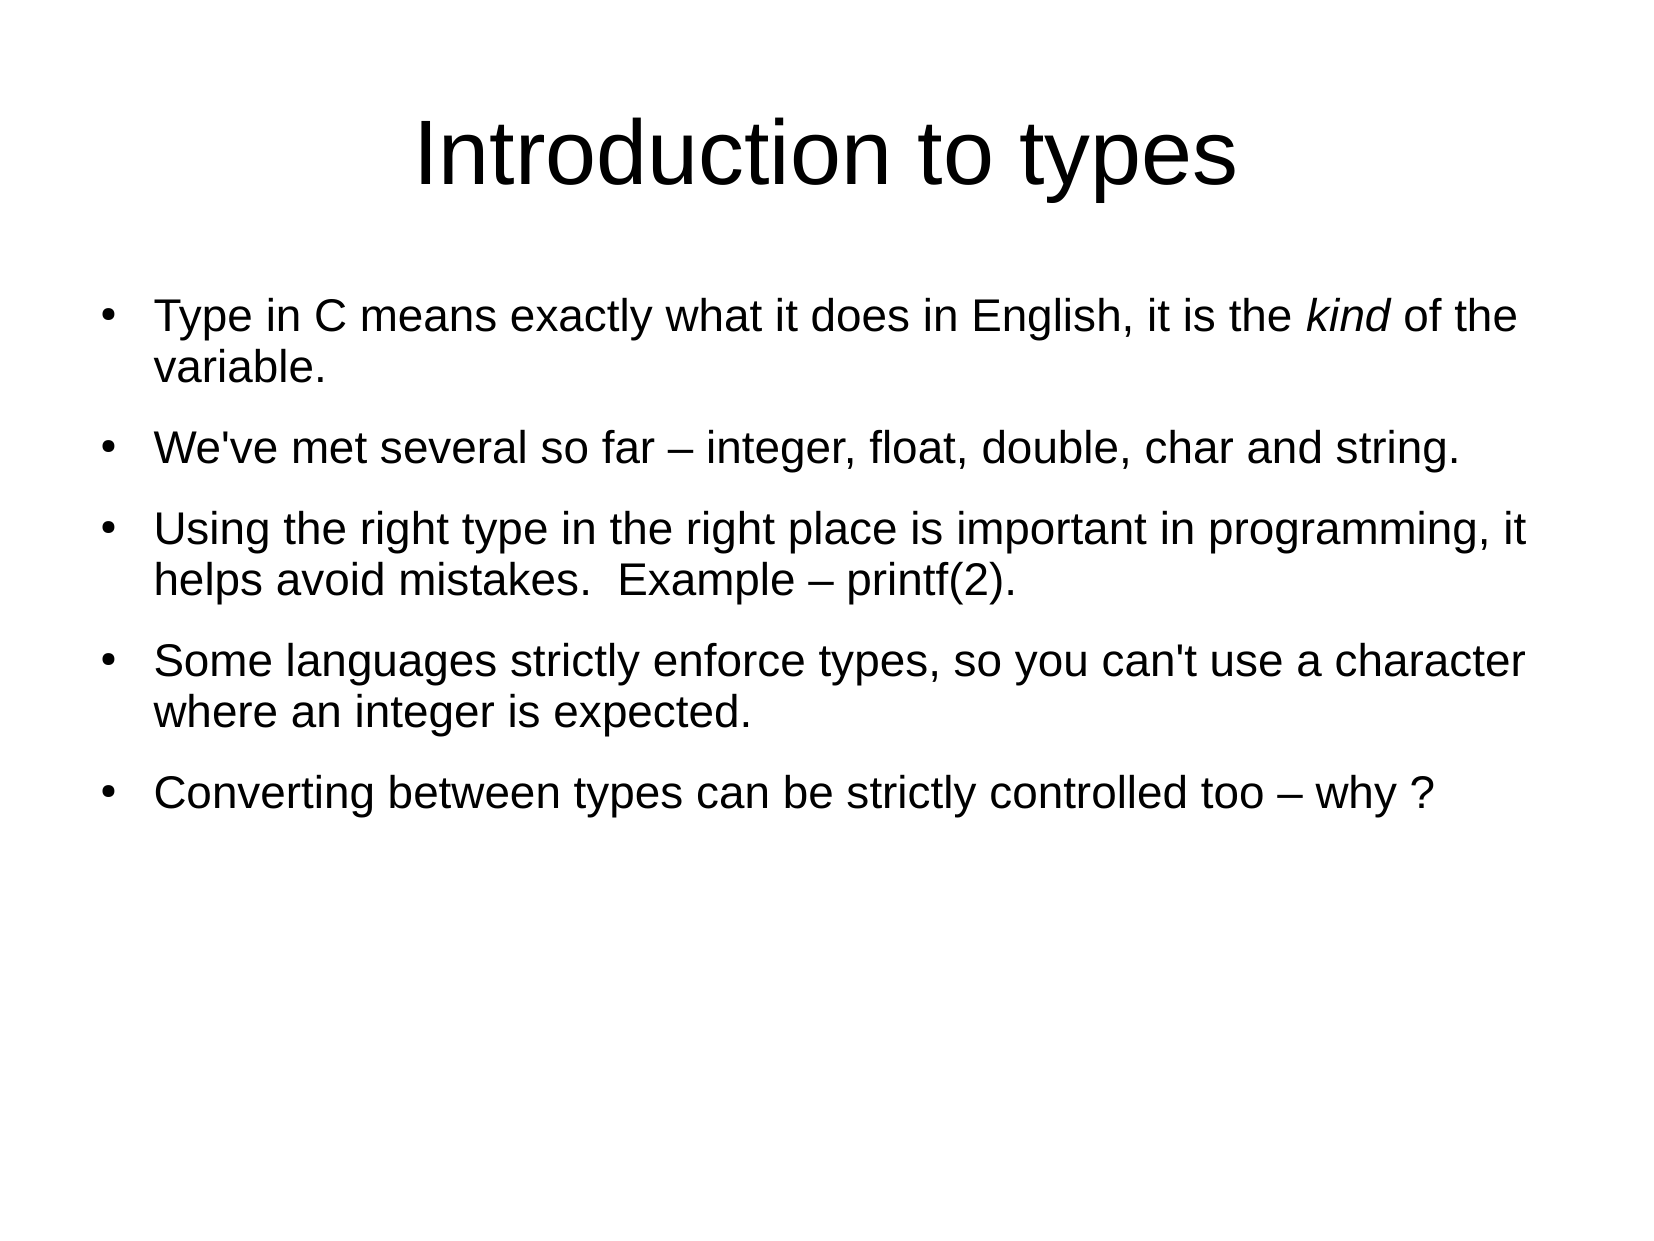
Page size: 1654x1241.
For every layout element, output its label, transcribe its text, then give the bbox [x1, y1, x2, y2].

list Type in C means exactly what it does in English, it is the kind of the variable. We've met several so far – integer, float, double, char and string. Using the right type in the right place is important in programming, it helps avoid mistakes. Example – printf(2). Some languages strictly enforce types, so you can't use a character where an integer is expected. Converting between types can be strictly controlled too – why ? [82, 290, 1538, 1010]
title Introduction to types [82, 49, 1571, 257]
